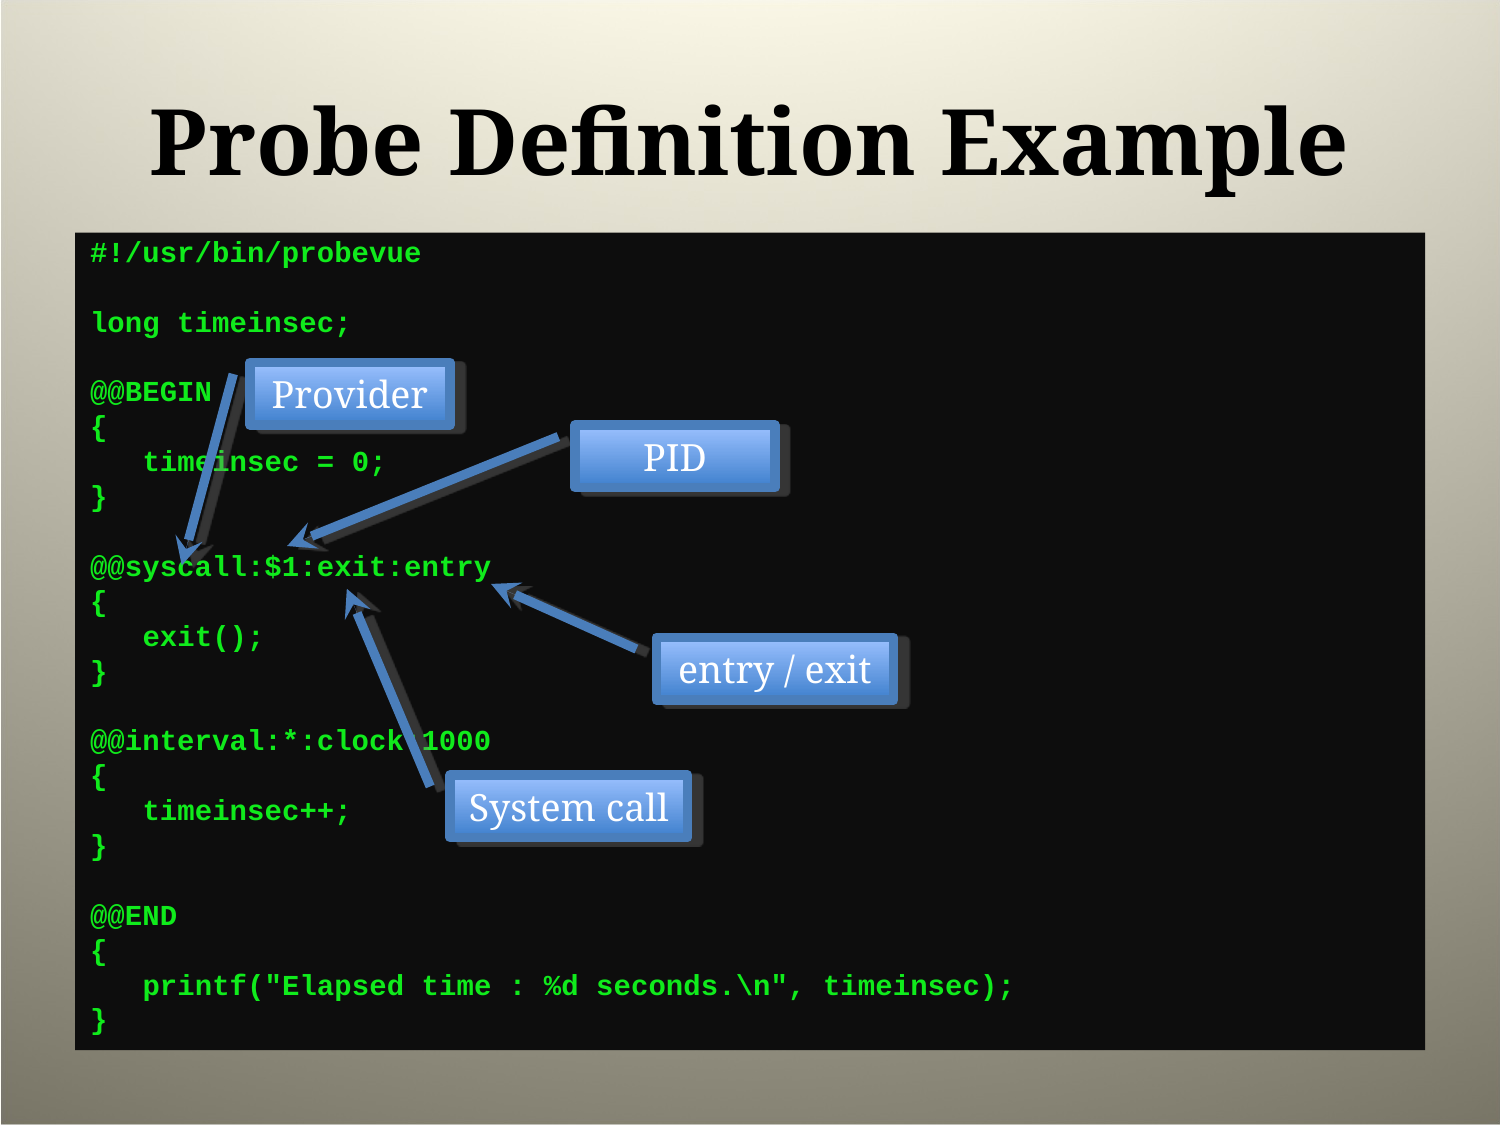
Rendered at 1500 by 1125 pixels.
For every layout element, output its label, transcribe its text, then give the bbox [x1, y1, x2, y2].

title Probe Definition Example [75, 45, 1426, 232]
list #!/usr/bin/probevue long timeinsec; @@BEGIN { timeinsec = 0; } @@syscall:$1:exit:entry { exit(); } @@interval:*:clock:1000 { timeinsec++; } @@END { printf("Elapsed time : %d seconds.\n", timeinsec); } [75, 232, 1426, 1051]
text_box System call [450, 775, 688, 838]
picture [0, 0, 1500, 1125]
text_box Provider [250, 362, 450, 425]
text_box entry / exit [656, 638, 894, 700]
text_box PID [575, 425, 775, 488]
